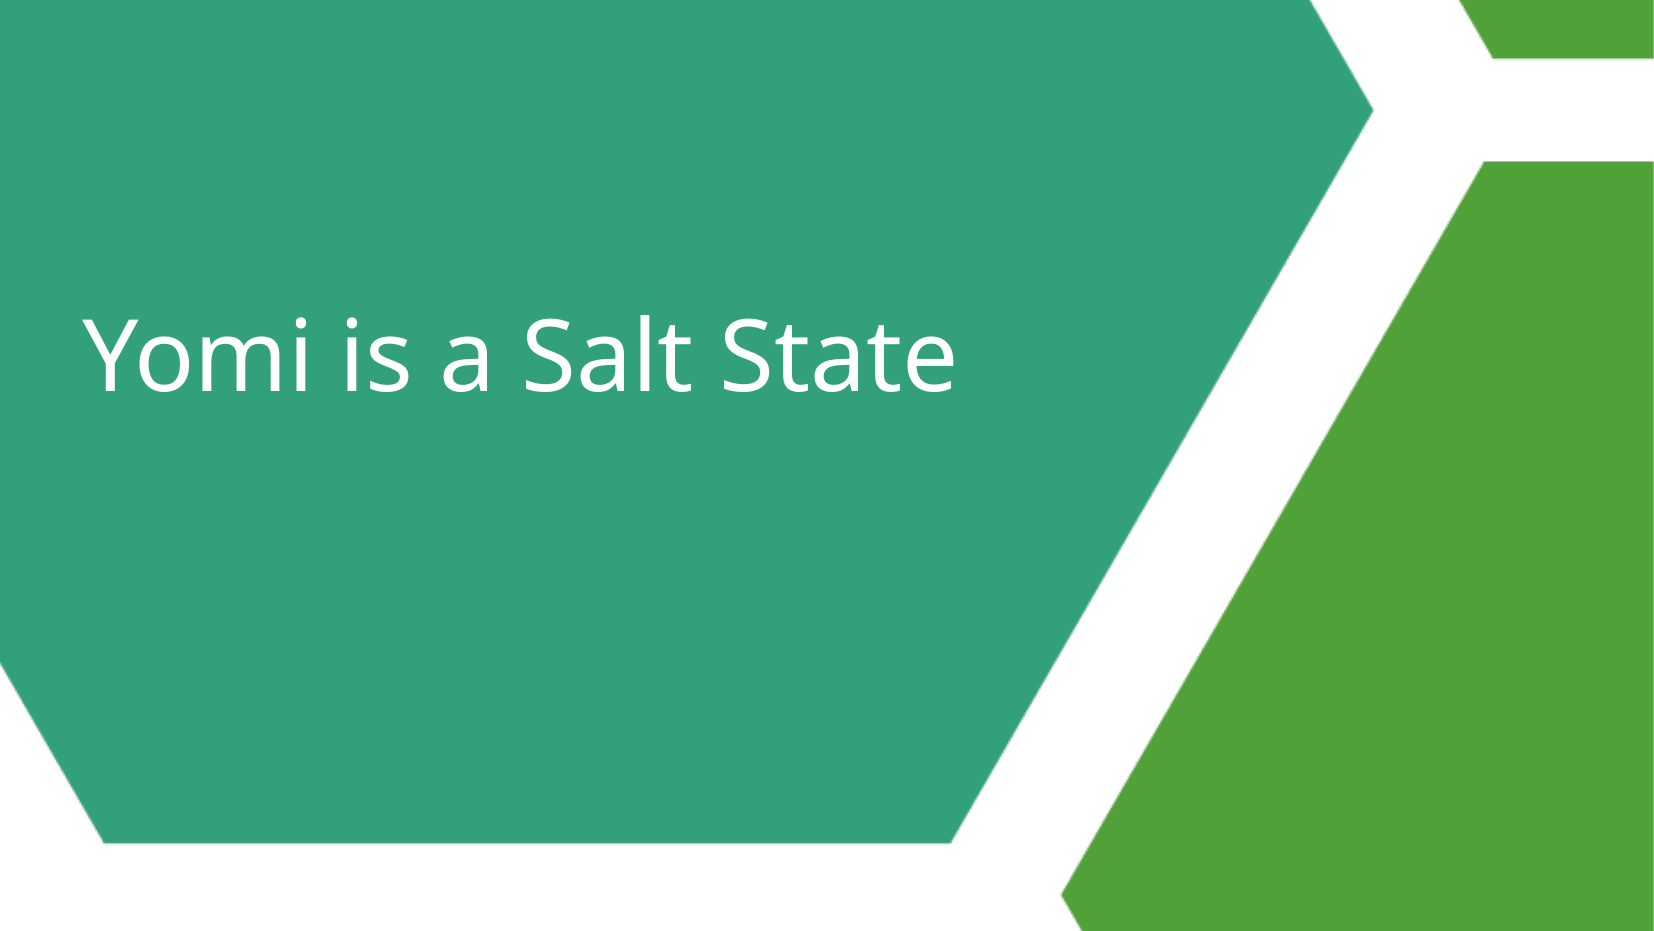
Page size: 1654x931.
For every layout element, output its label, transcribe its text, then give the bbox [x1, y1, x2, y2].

picture [0, 0, 1654, 931]
title Yomi is a Salt State [82, 219, 1218, 486]
